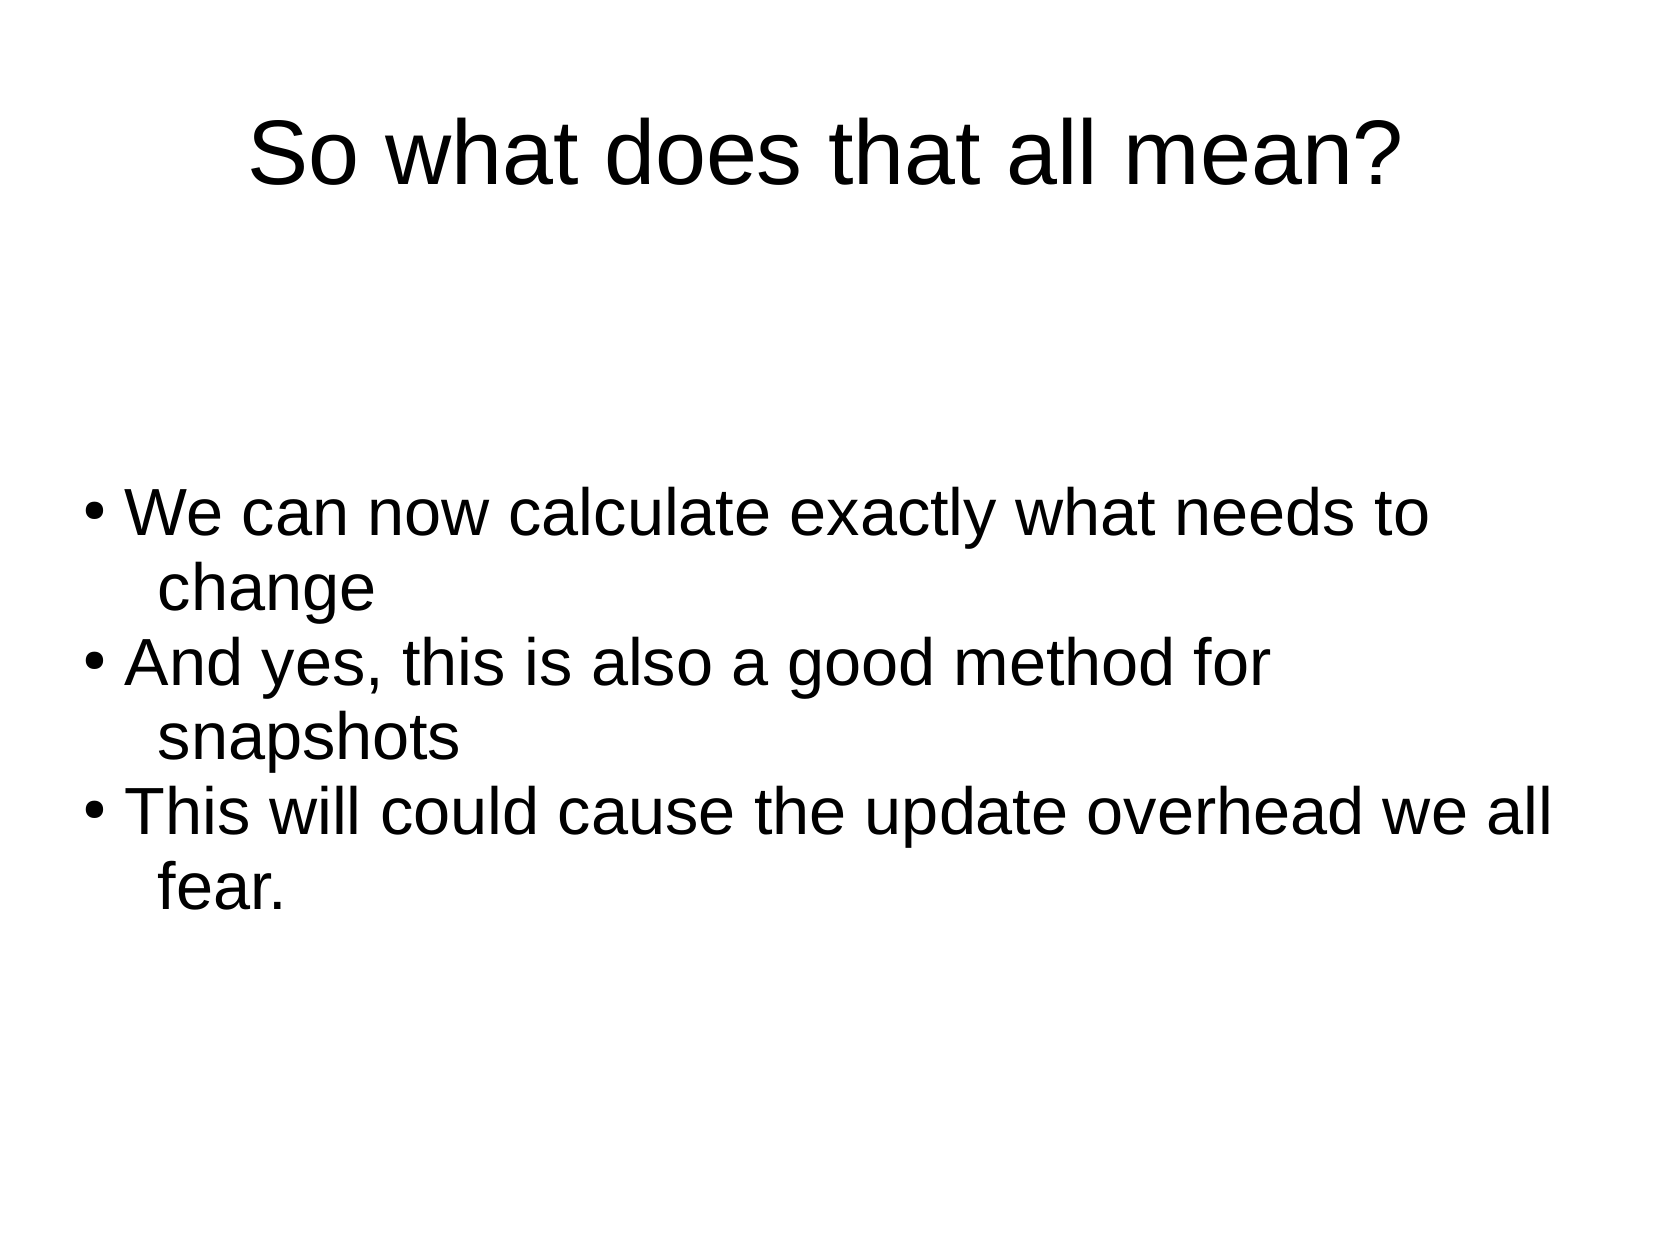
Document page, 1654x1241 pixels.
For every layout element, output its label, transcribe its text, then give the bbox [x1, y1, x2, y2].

subtitle We can now calculate exactly what needs to change And yes, this is also a good method for snapshots This will could cause the update overhead we all fear. [82, 297, 1571, 1102]
title So what does that all mean? [82, 56, 1571, 250]
